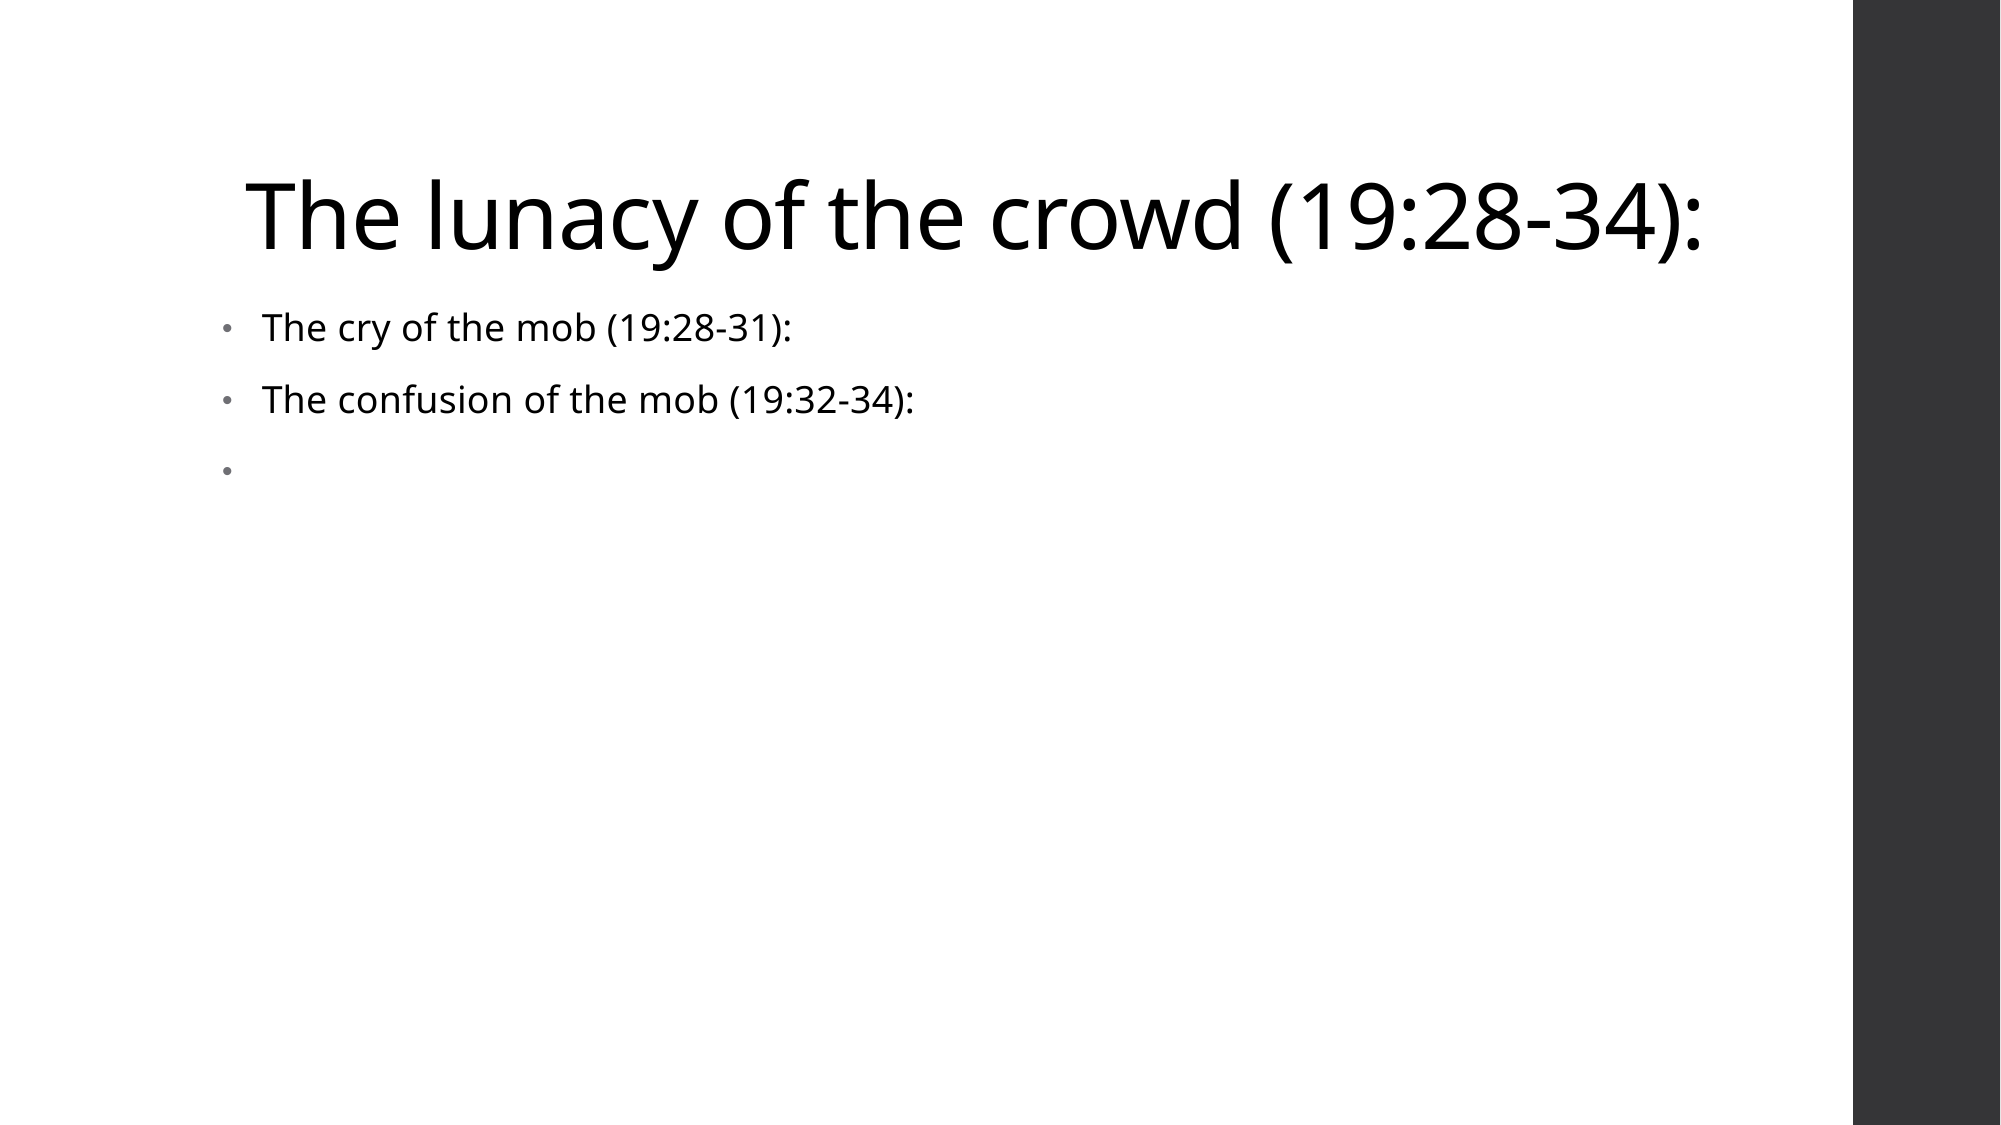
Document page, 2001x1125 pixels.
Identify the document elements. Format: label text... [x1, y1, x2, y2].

list The cry of the mob (19:28-31): The confusion of the mob (19:32-34): [206, 299, 1617, 1014]
title The lunacy of the crowd (19:28-34): [206, 60, 1797, 278]
